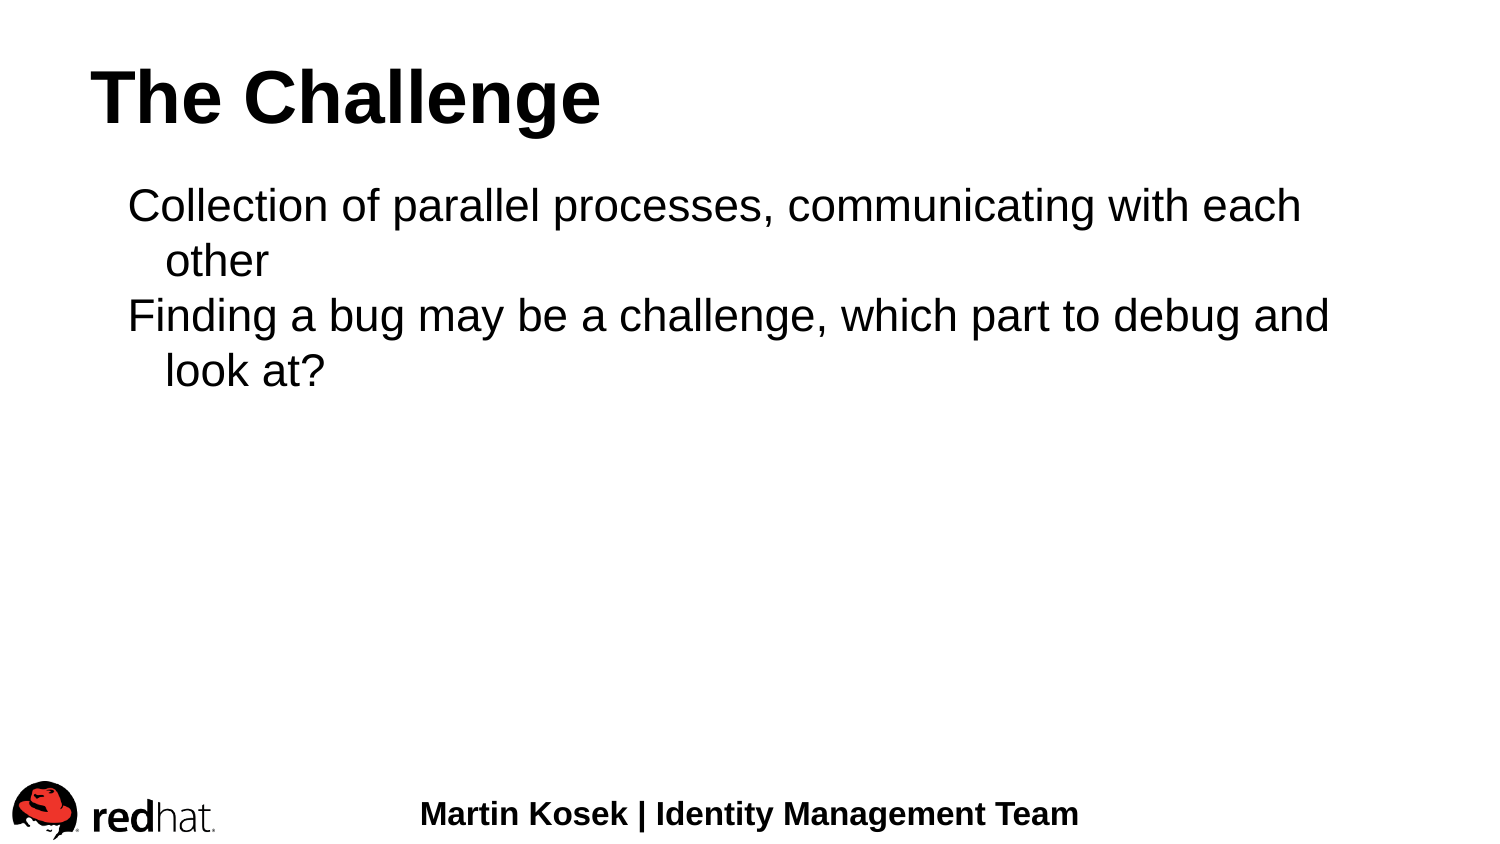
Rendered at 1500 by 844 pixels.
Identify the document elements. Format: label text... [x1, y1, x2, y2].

list Collection of parallel processes, communicating with each other Finding a bug may be a challenge, which part to debug and look at? [75, 160, 1425, 780]
picture [12, 781, 215, 844]
title The Challenge [75, 12, 1425, 154]
